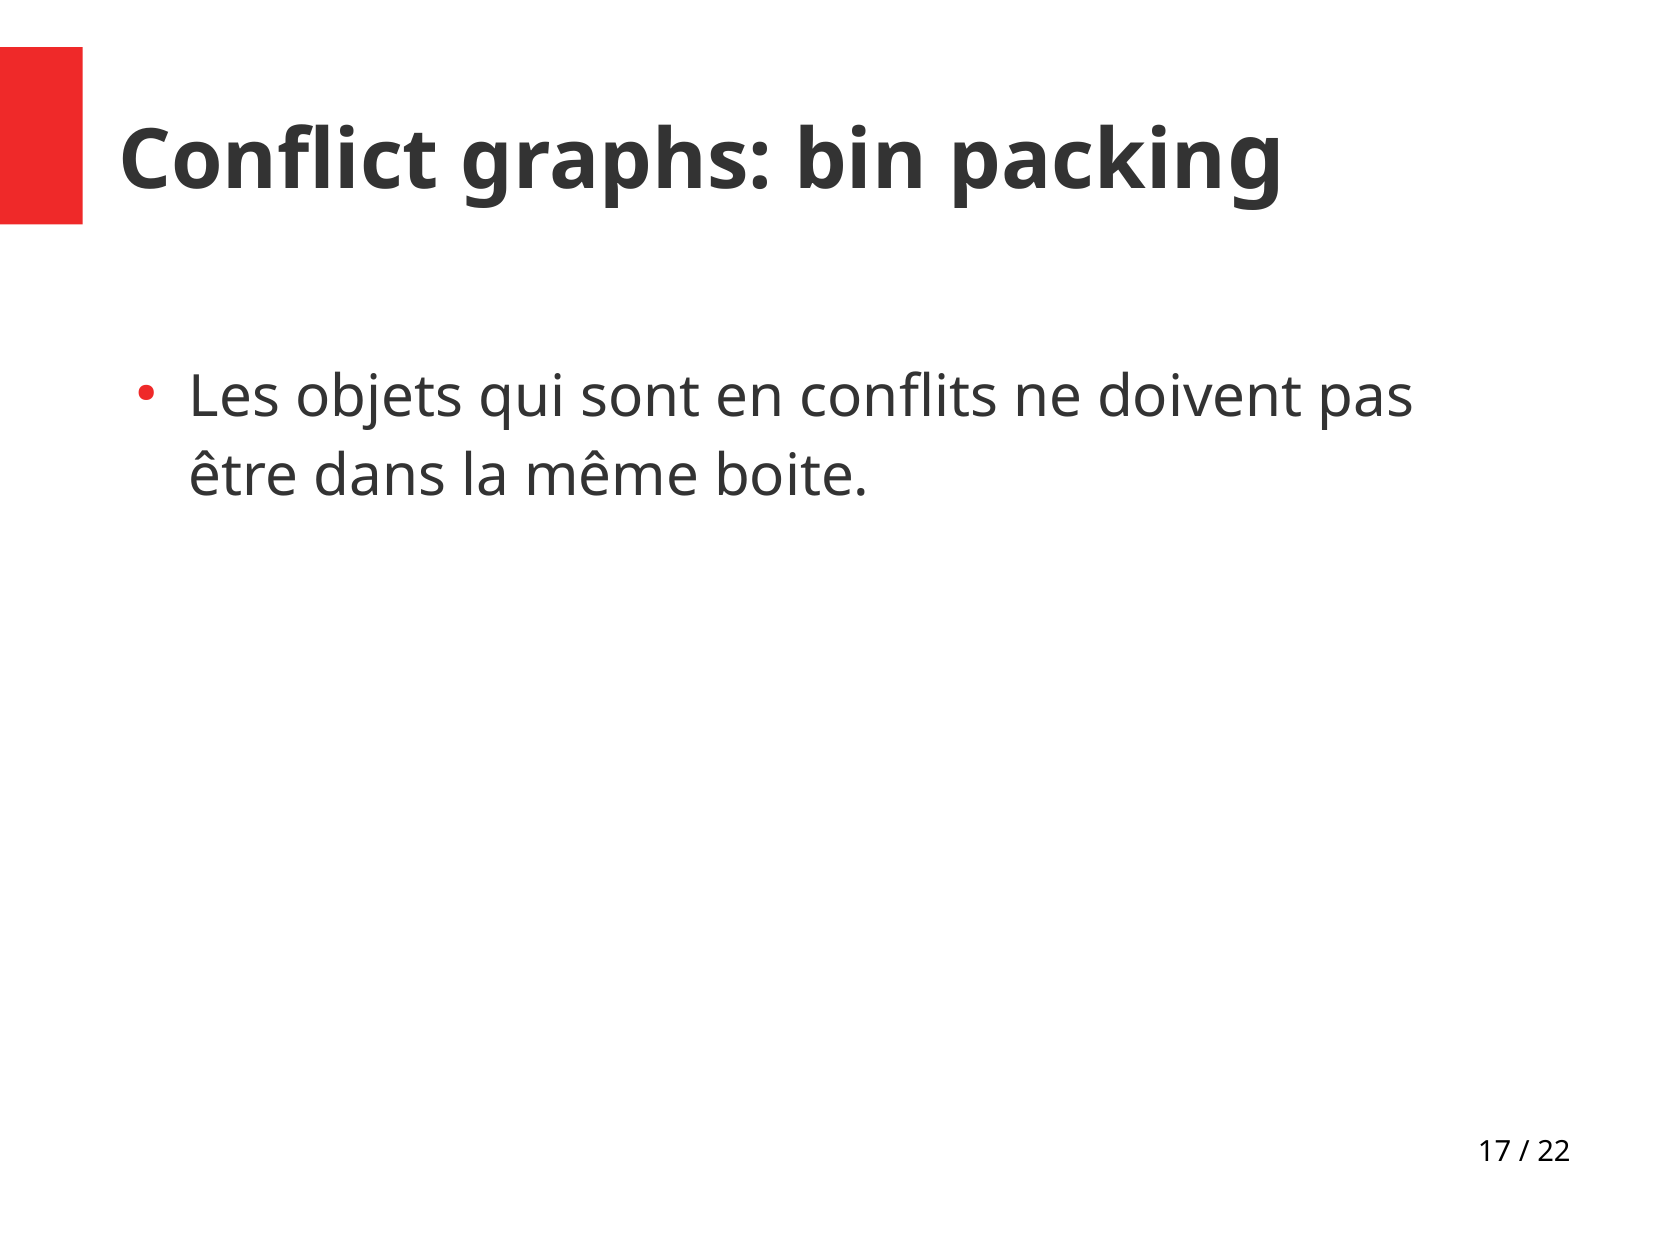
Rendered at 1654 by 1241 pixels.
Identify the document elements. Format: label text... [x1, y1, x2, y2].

list Les objets qui sont en conflits ne doivent pas être dans la même boite. [118, 354, 1536, 1074]
title Conflict graphs: bin packing [118, 49, 1571, 257]
